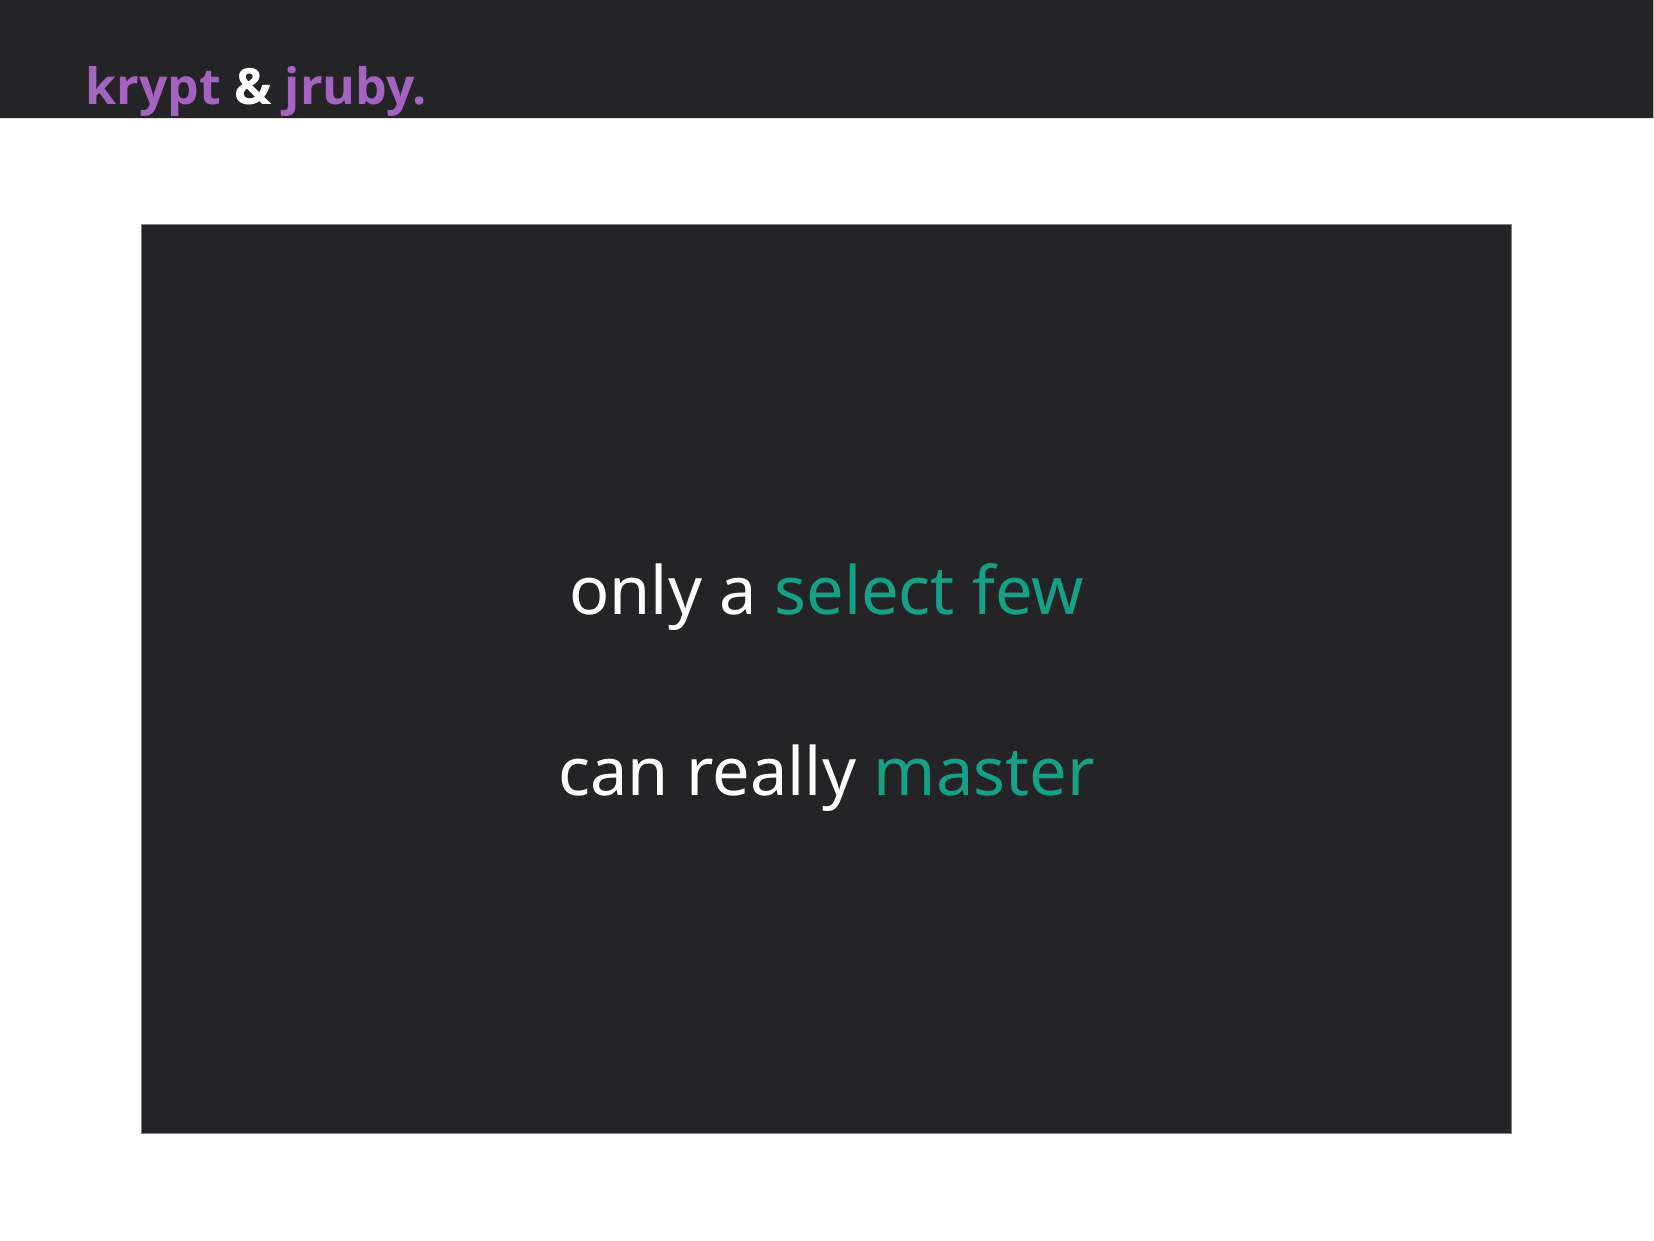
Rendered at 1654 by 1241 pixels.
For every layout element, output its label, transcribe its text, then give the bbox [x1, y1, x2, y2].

text_box only a select few can really master [141, 224, 1512, 1134]
text_box [0, 0, 1654, 119]
text_box krypt & jruby. [70, 43, 1359, 119]
text_box [165, 531, 1441, 1087]
